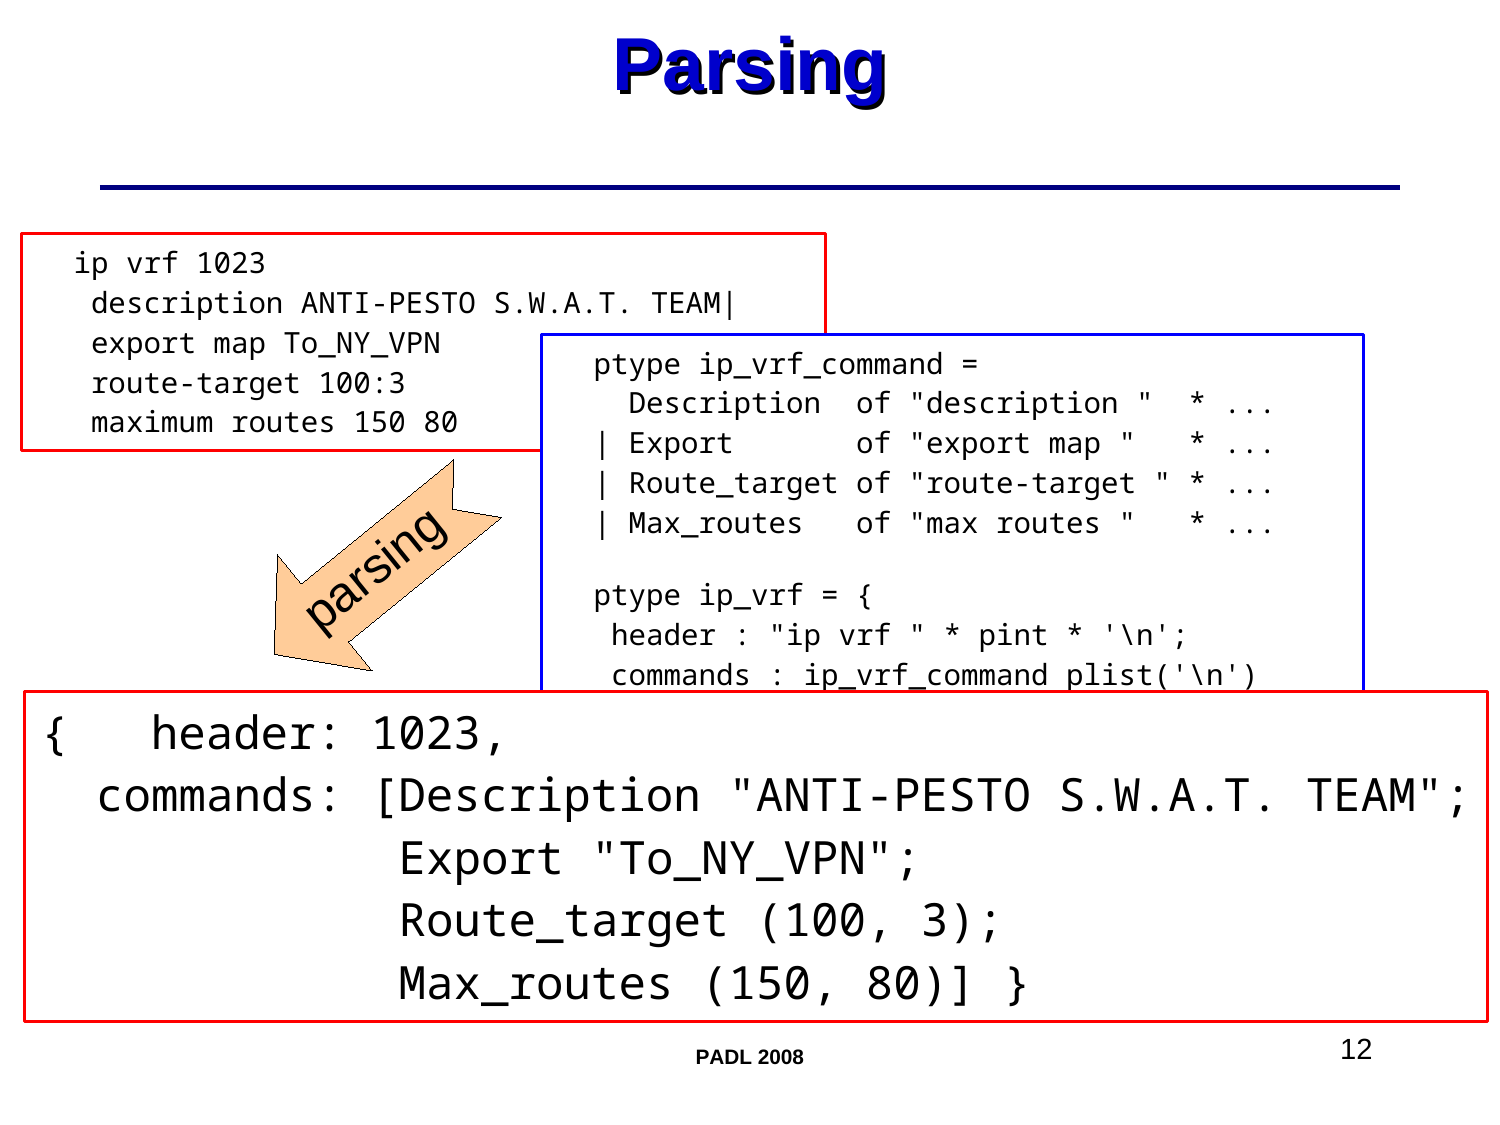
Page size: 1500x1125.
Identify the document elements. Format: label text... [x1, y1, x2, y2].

text_box [274, 459, 502, 671]
text_box ptype ip_vrf_command = Description of "description " * ... | Export of "export map " * ... | Route_target of "route-target " * ... | Max_routes of "max routes " * ... ptype ip_vrf = { header : "ip vrf " * pint * '\n'; commands : ip_vrf_command plist('\n') } [541, 334, 1293, 690]
text_box parsing [275, 479, 471, 657]
text_box { header: 1023, commands: [Description "ANTI-PESTO S.W.A.T. TEAM"; Export "To_NY_VPN"; Route_target (100, 3); Max_routes (150, 80)] } [24, 691, 1488, 993]
title Parsing [99, 0, 1401, 156]
text_box ip vrf 1023 description ANTI-PESTO S.W.A.T. TEAM| export map To_NY_VPN route-target 100:3 maximum routes 150 80 [21, 233, 755, 435]
text_box [275, 554, 300, 601]
